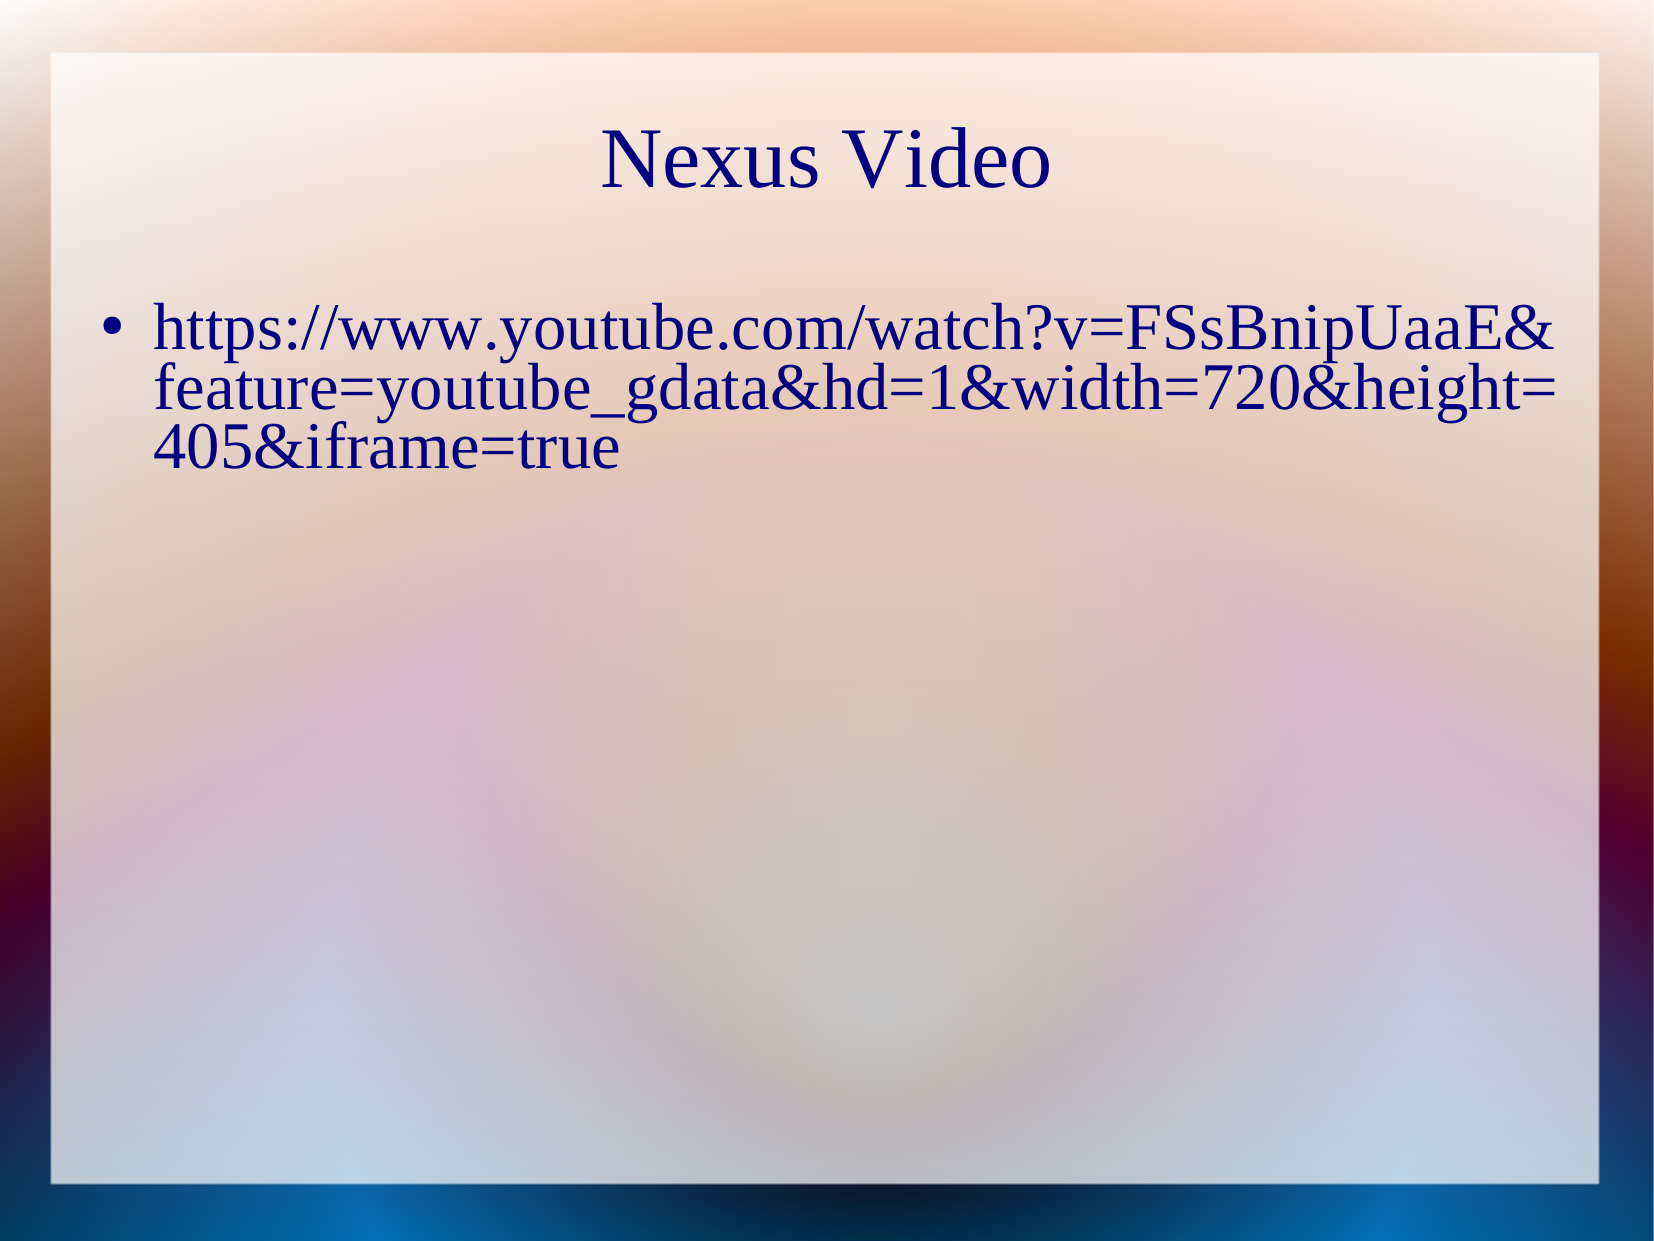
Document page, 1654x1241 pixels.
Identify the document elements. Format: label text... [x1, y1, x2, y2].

list https://www.youtube.com/watch?v=FSsBnipUaaE&feature=youtube_gdata&hd=1&width=720&height=405&iframe=true [82, 290, 1571, 1034]
picture [0, 0, 1654, 1241]
title Nexus Video [82, 55, 1571, 263]
